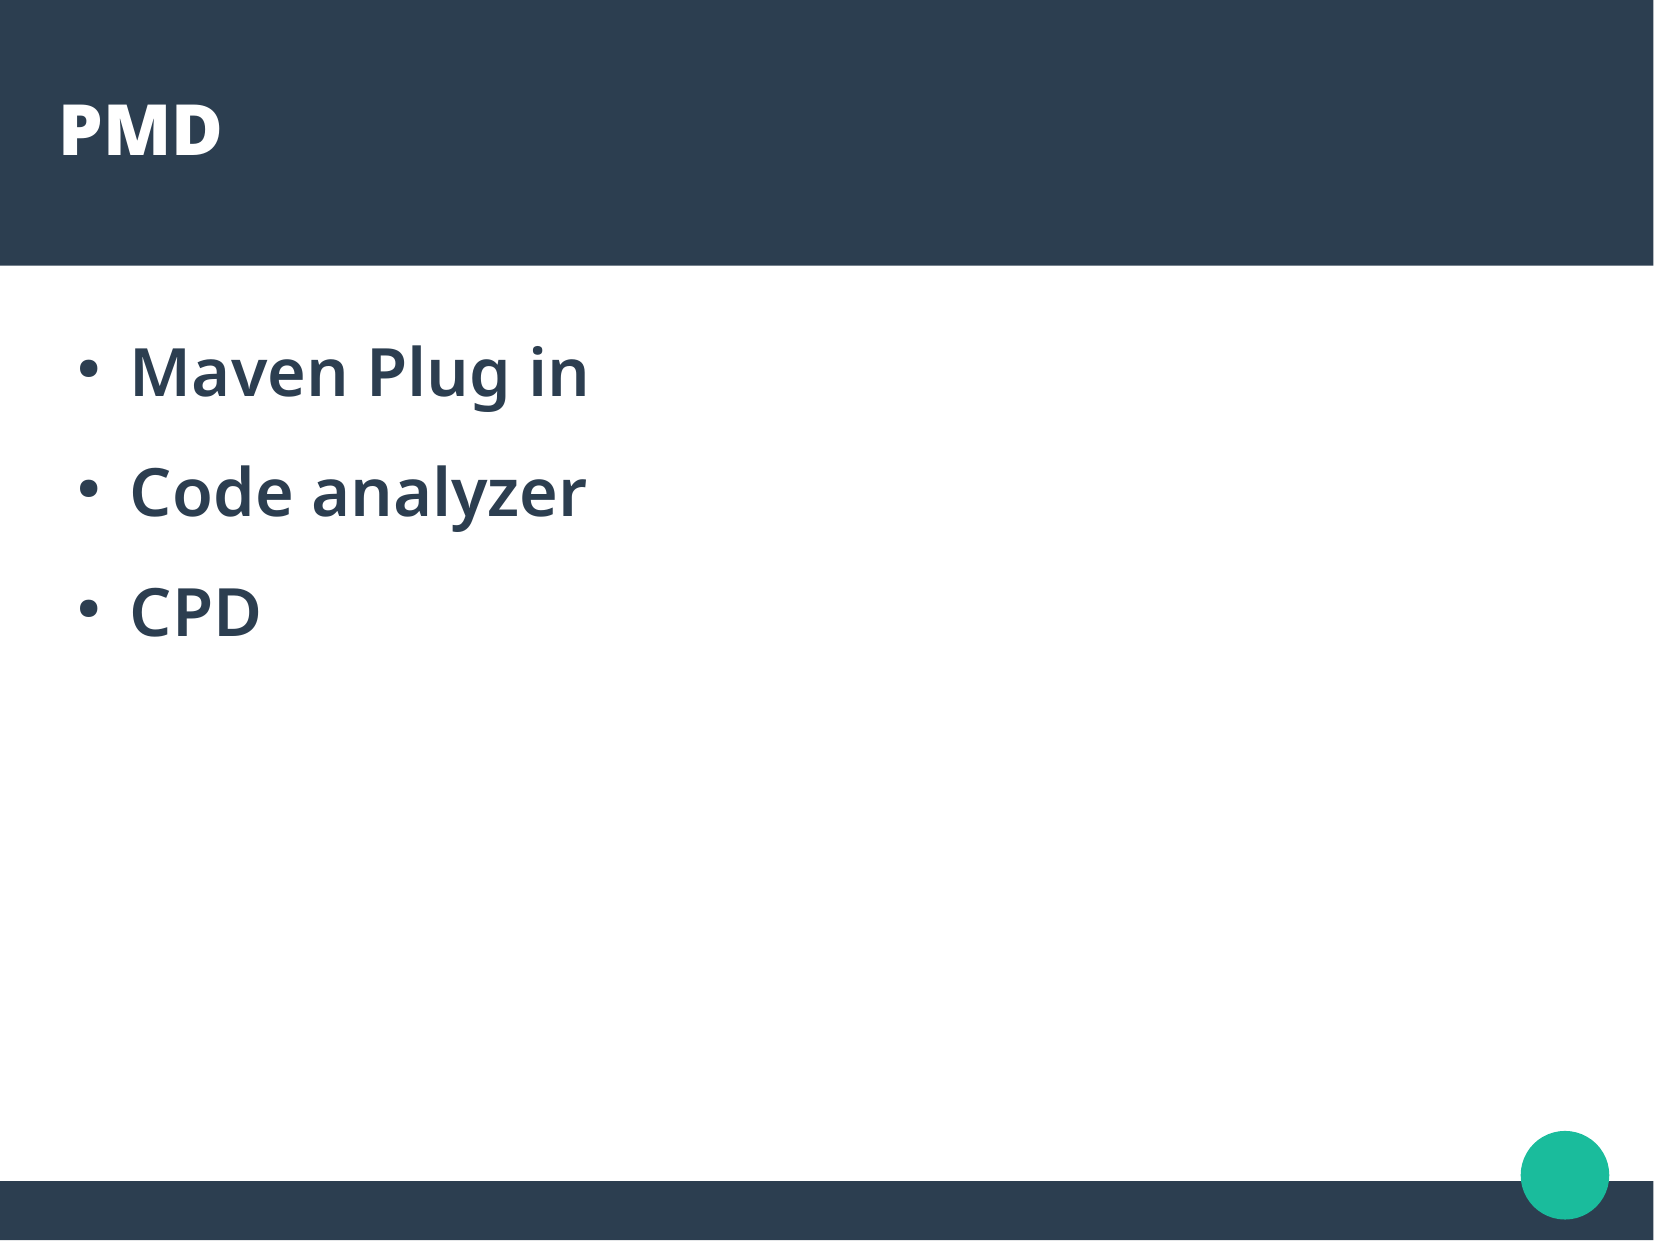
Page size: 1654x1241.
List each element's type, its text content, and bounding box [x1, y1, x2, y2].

title PMD [59, 49, 1595, 207]
list Maven Plug in Code analyzer CPD [59, 324, 1595, 1152]
